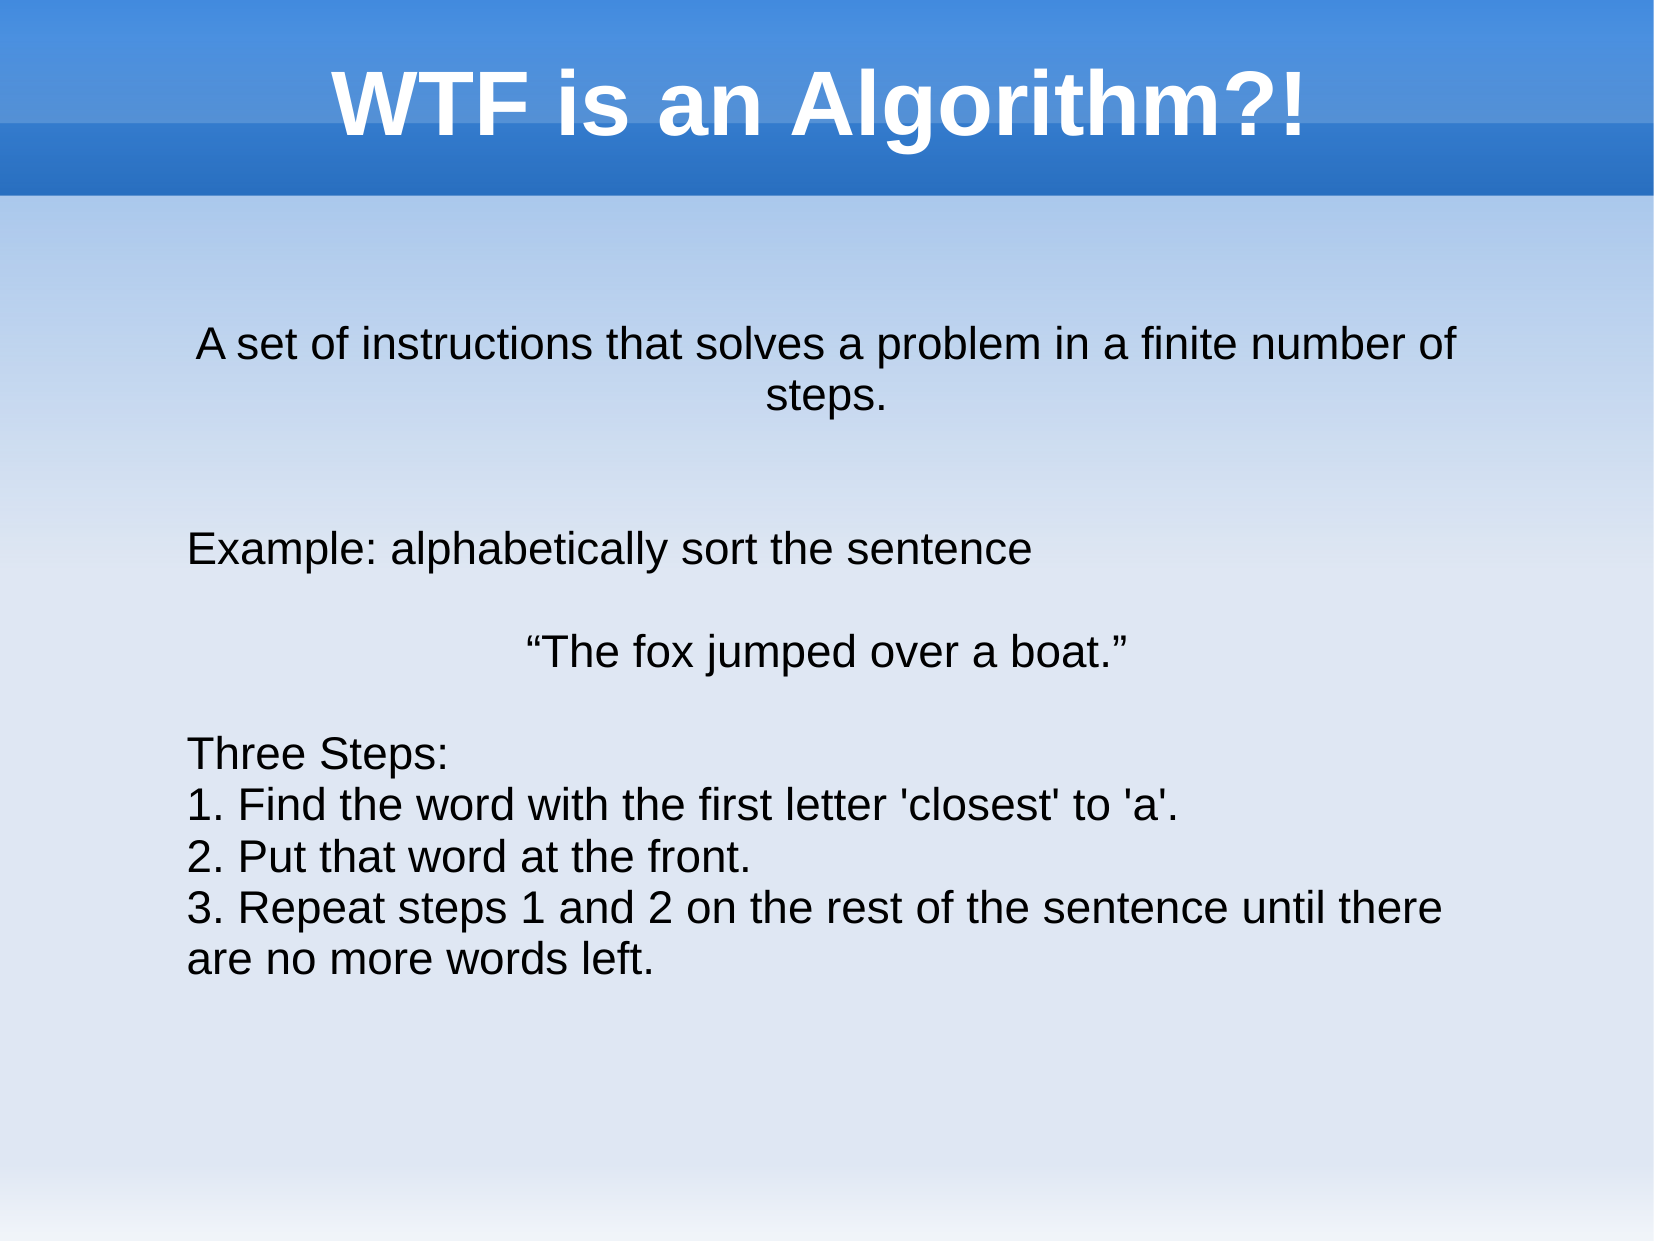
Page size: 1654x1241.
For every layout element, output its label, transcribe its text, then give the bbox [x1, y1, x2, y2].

title WTF is an Algorithm?! [76, 7, 1565, 200]
picture [0, 0, 1654, 1241]
text_box A set of instructions that solves a problem in a finite number of steps. Example: alphabetically sort the sentence “The fox jumped over a boat.” Three Steps: 1. Find the word with the first letter 'closest' to 'a'. 2. Put that word at the front. 3. Repeat steps 1 and 2 on the rest of the sentence until there are no more words left. [171, 310, 1482, 1039]
